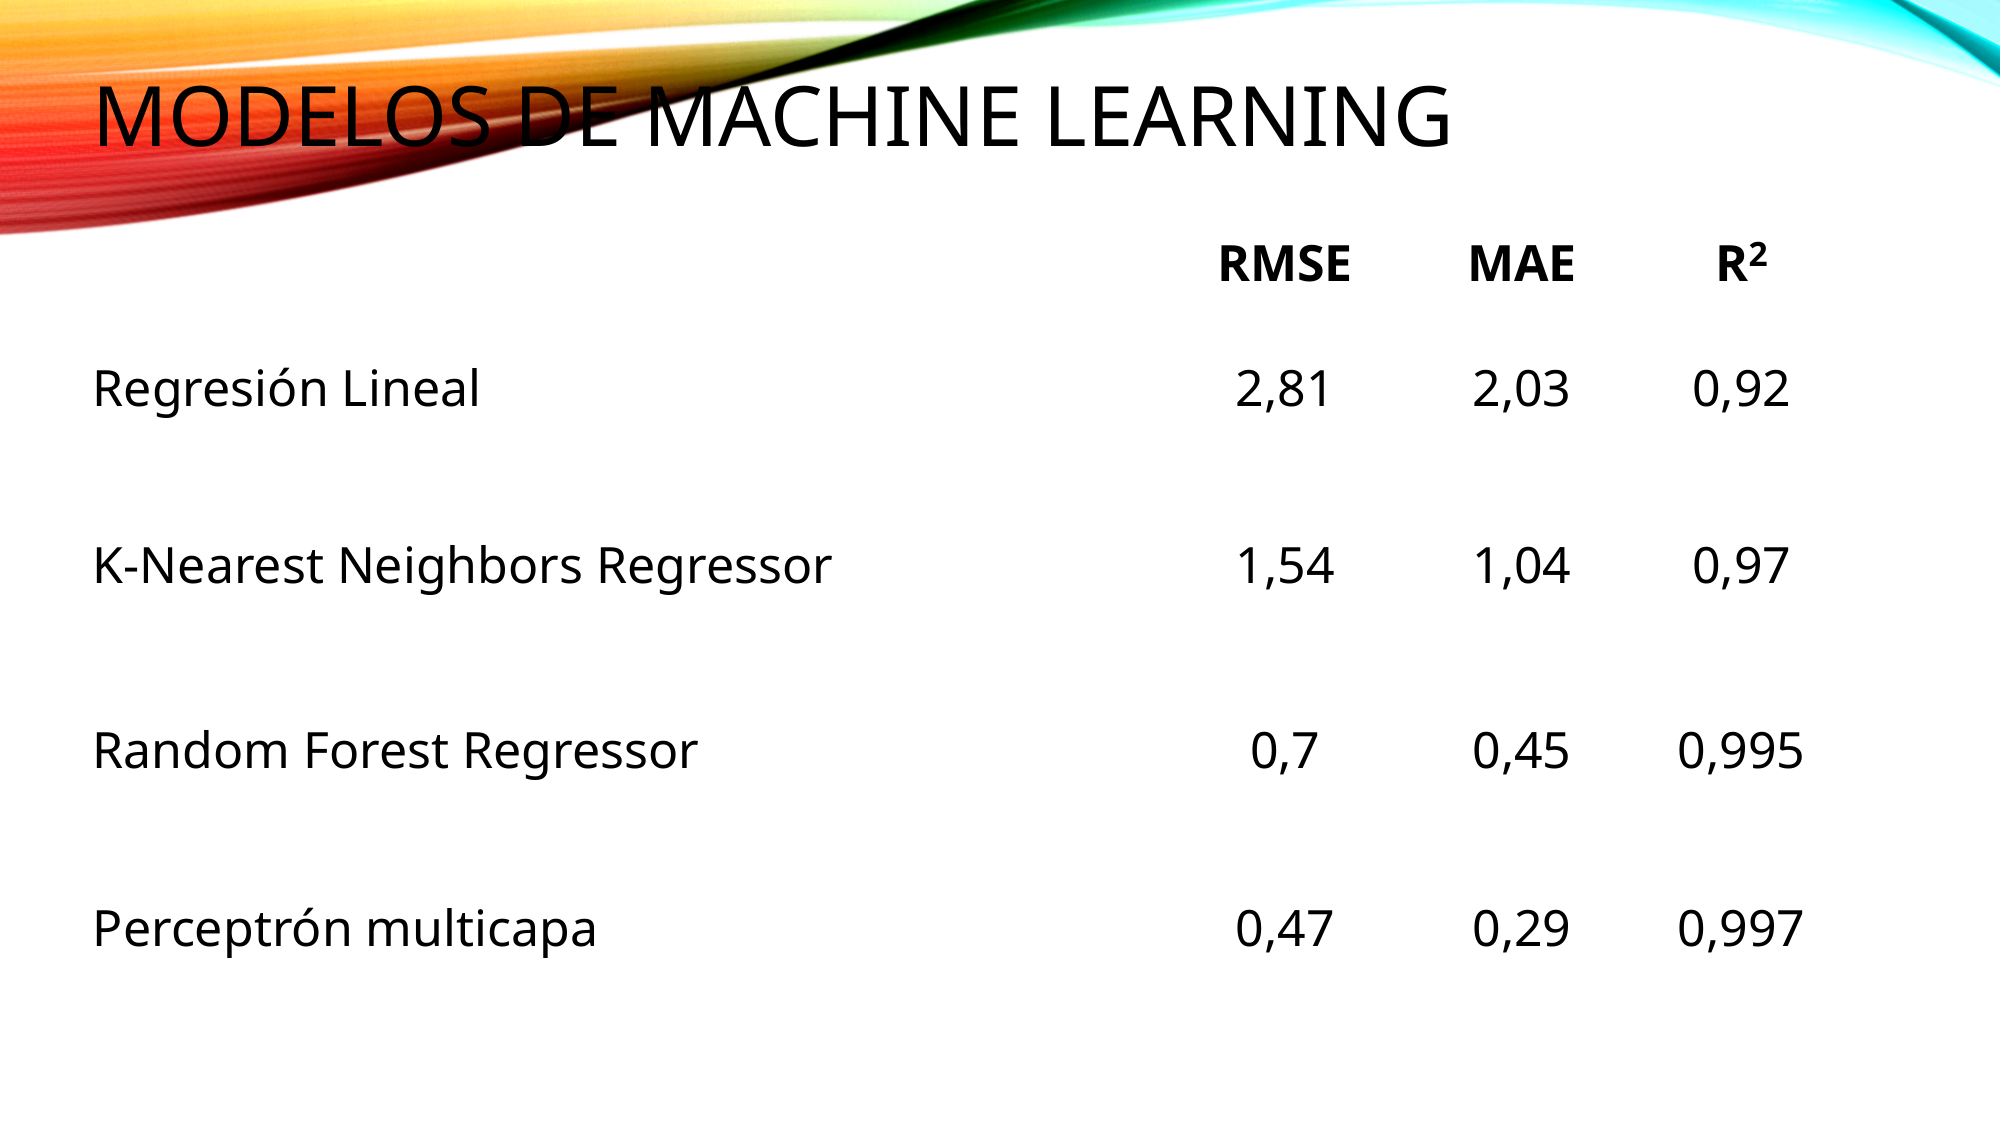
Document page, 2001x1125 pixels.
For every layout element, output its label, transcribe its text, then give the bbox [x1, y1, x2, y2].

text_box 0,29 [1448, 858, 1596, 954]
text_box 1,04 [1448, 495, 1596, 591]
text_box Perceptrón multicapa [77, 858, 1078, 954]
text_box 0,45 [1448, 681, 1596, 776]
text_box 0,995 [1656, 681, 1828, 776]
text_box 0,7 [1189, 681, 1381, 776]
text_box 2,81 [1189, 318, 1381, 414]
text_box 0,97 [1676, 495, 1808, 591]
title Modelos de machine learning [77, 64, 1523, 175]
text_box RMSE [1189, 193, 1381, 289]
text_box 2,03 [1448, 318, 1596, 414]
text_box R2 [1692, 193, 1792, 289]
text_box 1,54 [1189, 495, 1381, 591]
text_box MAE [1448, 193, 1596, 289]
text_box 0,92 [1676, 318, 1808, 414]
text_box 0,997 [1656, 858, 1828, 954]
text_box Random Forest Regressor [77, 681, 724, 776]
text_box 0,47 [1189, 858, 1381, 954]
text_box K-Nearest Neighbors Regressor [77, 495, 854, 591]
text_box Regresión Lineal [77, 318, 513, 414]
